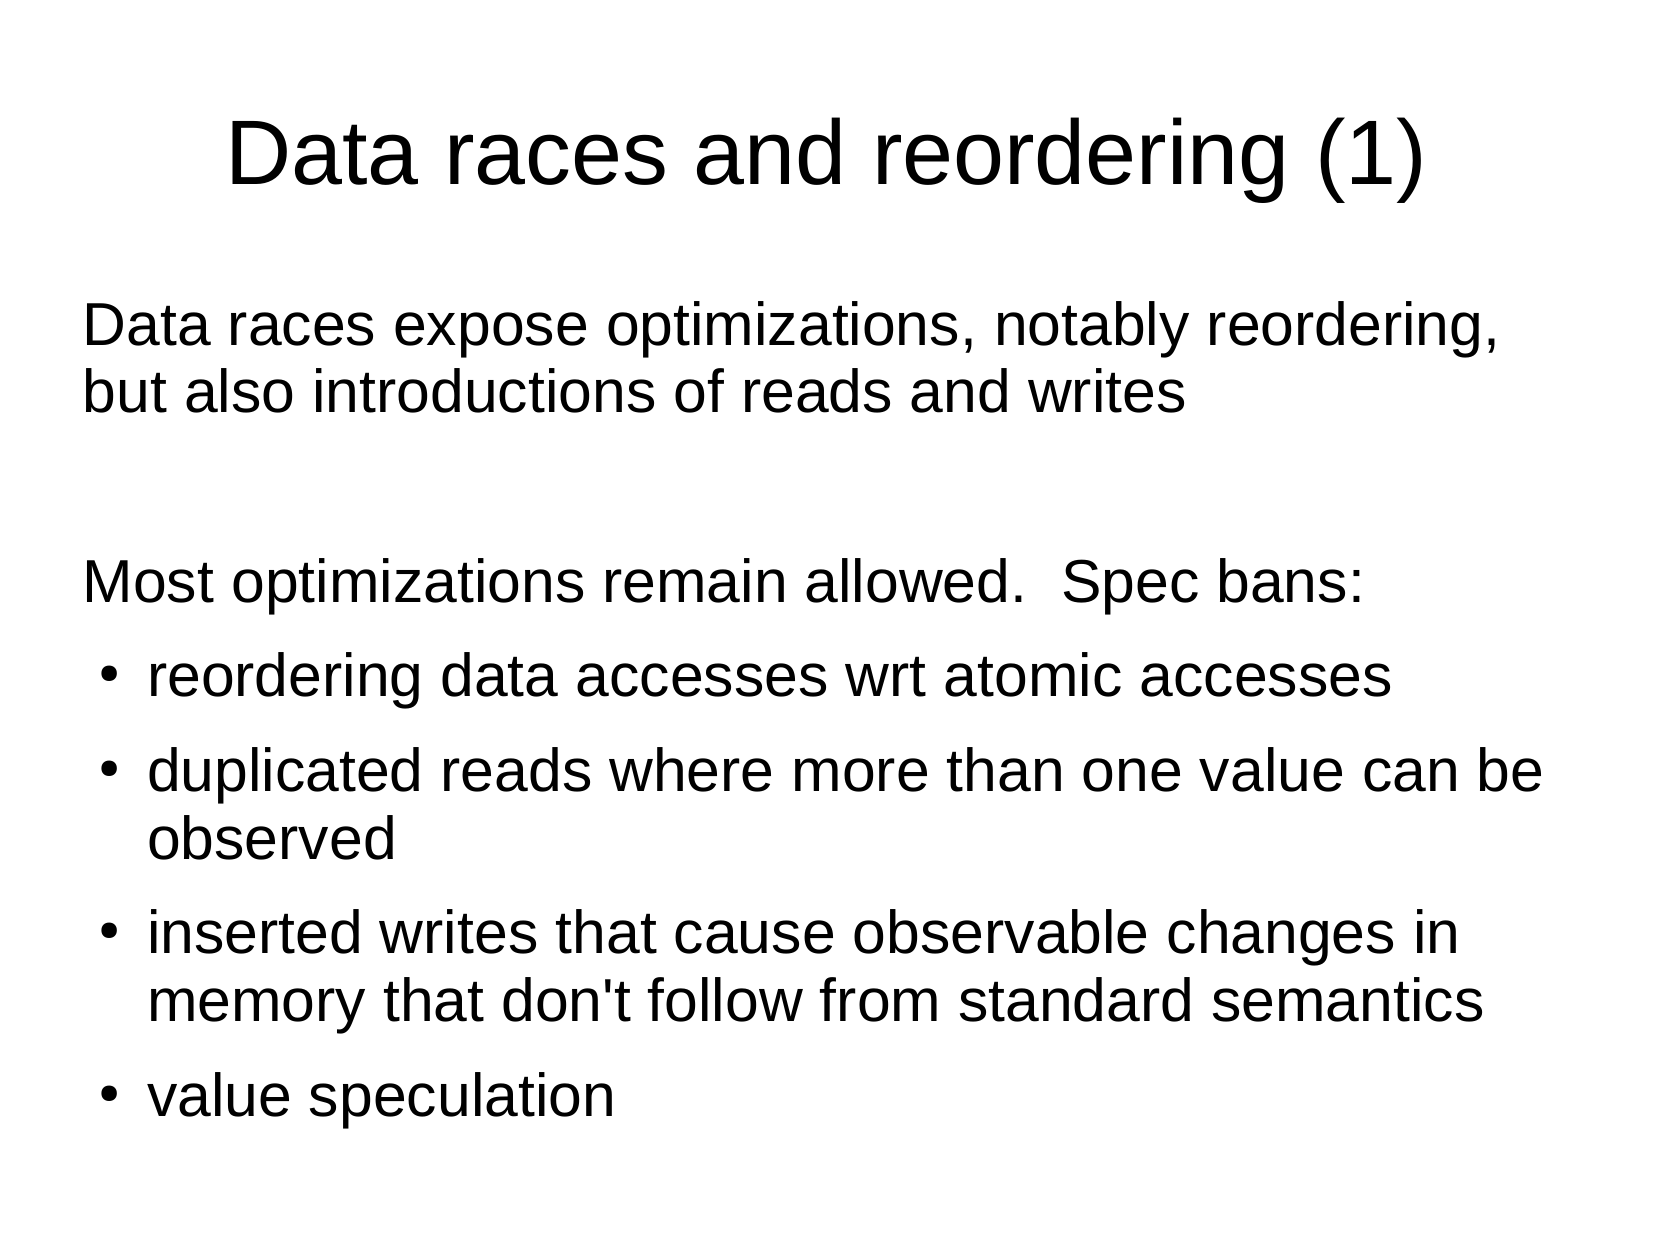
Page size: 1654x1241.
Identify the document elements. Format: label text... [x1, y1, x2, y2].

list Data races expose optimizations, notably reordering, but also introductions of reads and writes Most optimizations remain allowed. Spec bans: reordering data accesses wrt atomic accesses duplicated reads where more than one value can be observed inserted writes that cause observable changes in memory that don't follow from standard semantics value speculation [82, 290, 1571, 1141]
title Data races and reordering (1) [82, 49, 1571, 257]
